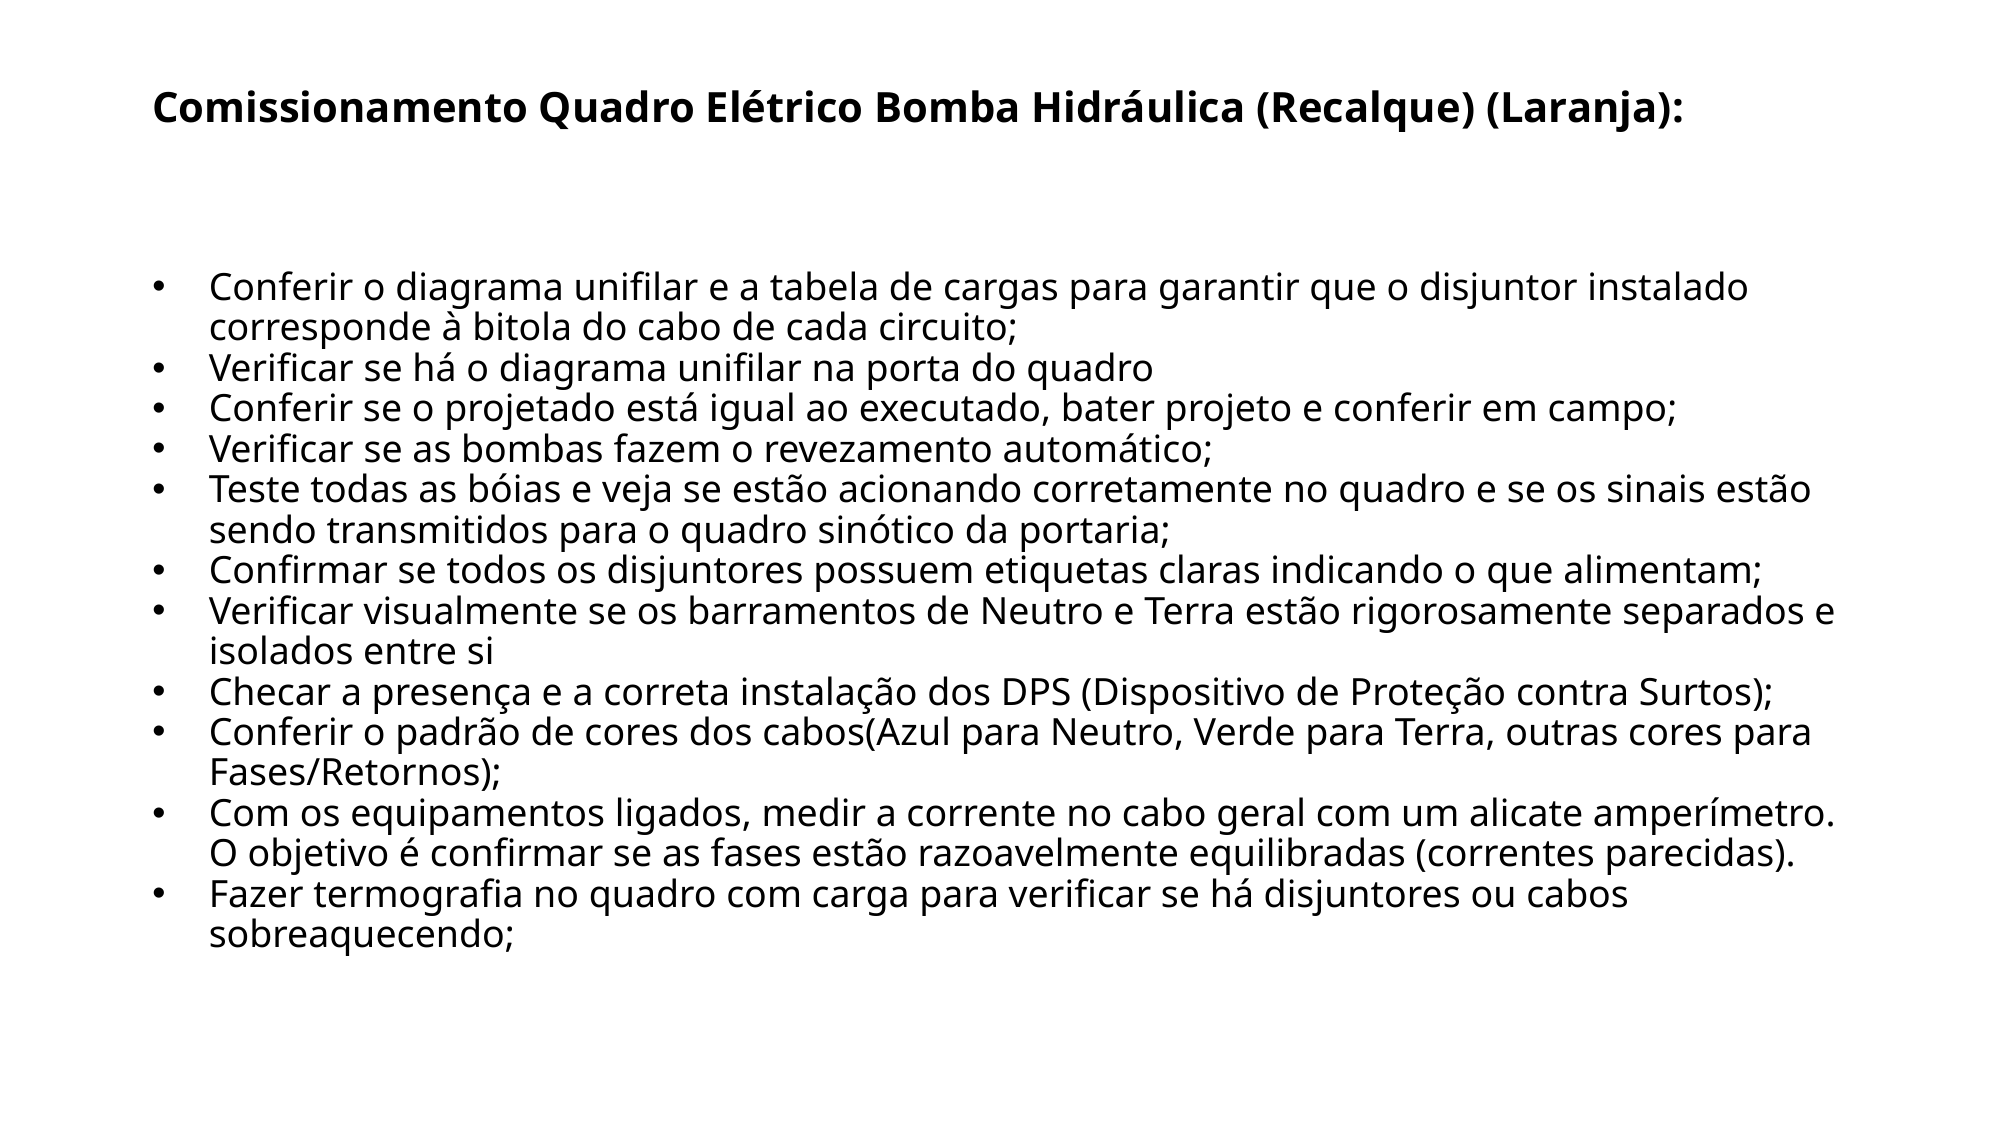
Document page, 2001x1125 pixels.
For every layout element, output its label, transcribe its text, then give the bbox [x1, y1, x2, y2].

text_box Conferir o diagrama unifilar e a tabela de cargas para garantir que o disjuntor instalado corresponde à bitola do cabo de cada circuito; Verificar se há o diagrama unifilar na porta do quadro Conferir se o projetado está igual ao executado, bater projeto e conferir em campo; Verificar se as bombas fazem o revezamento automático; Teste todas as bóias e veja se estão acionando corretamente no quadro e se os sinais estão sendo transmitidos para o quadro sinótico da portaria; Confirmar se todos os disjuntores possuem etiquetas claras indicando o que alimentam; Verificar visualmente se os barramentos de Neutro e Terra estão rigorosamente separados e isolados entre si Checar a presença e a correta instalação dos DPS (Dispositivo de Proteção contra Surtos); Conferir o padrão de cores dos cabos(Azul para Neutro, Verde para Terra, outras cores para Fases/Retornos); Com os equipamentos ligados, medir a corrente no cabo geral com um alicate amperímetro. O objetivo é confirmar se as fases estão razoavelmente equilibradas (correntes parecidas). Fazer termografia no quadro com carga para verificar se há disjuntores ou cabos sobreaquecendo; [137, 158, 1863, 1065]
title Comissionamento Quadro Elétrico Bomba Hidráulica (Recalque) (Laranja): [137, 60, 1863, 158]
